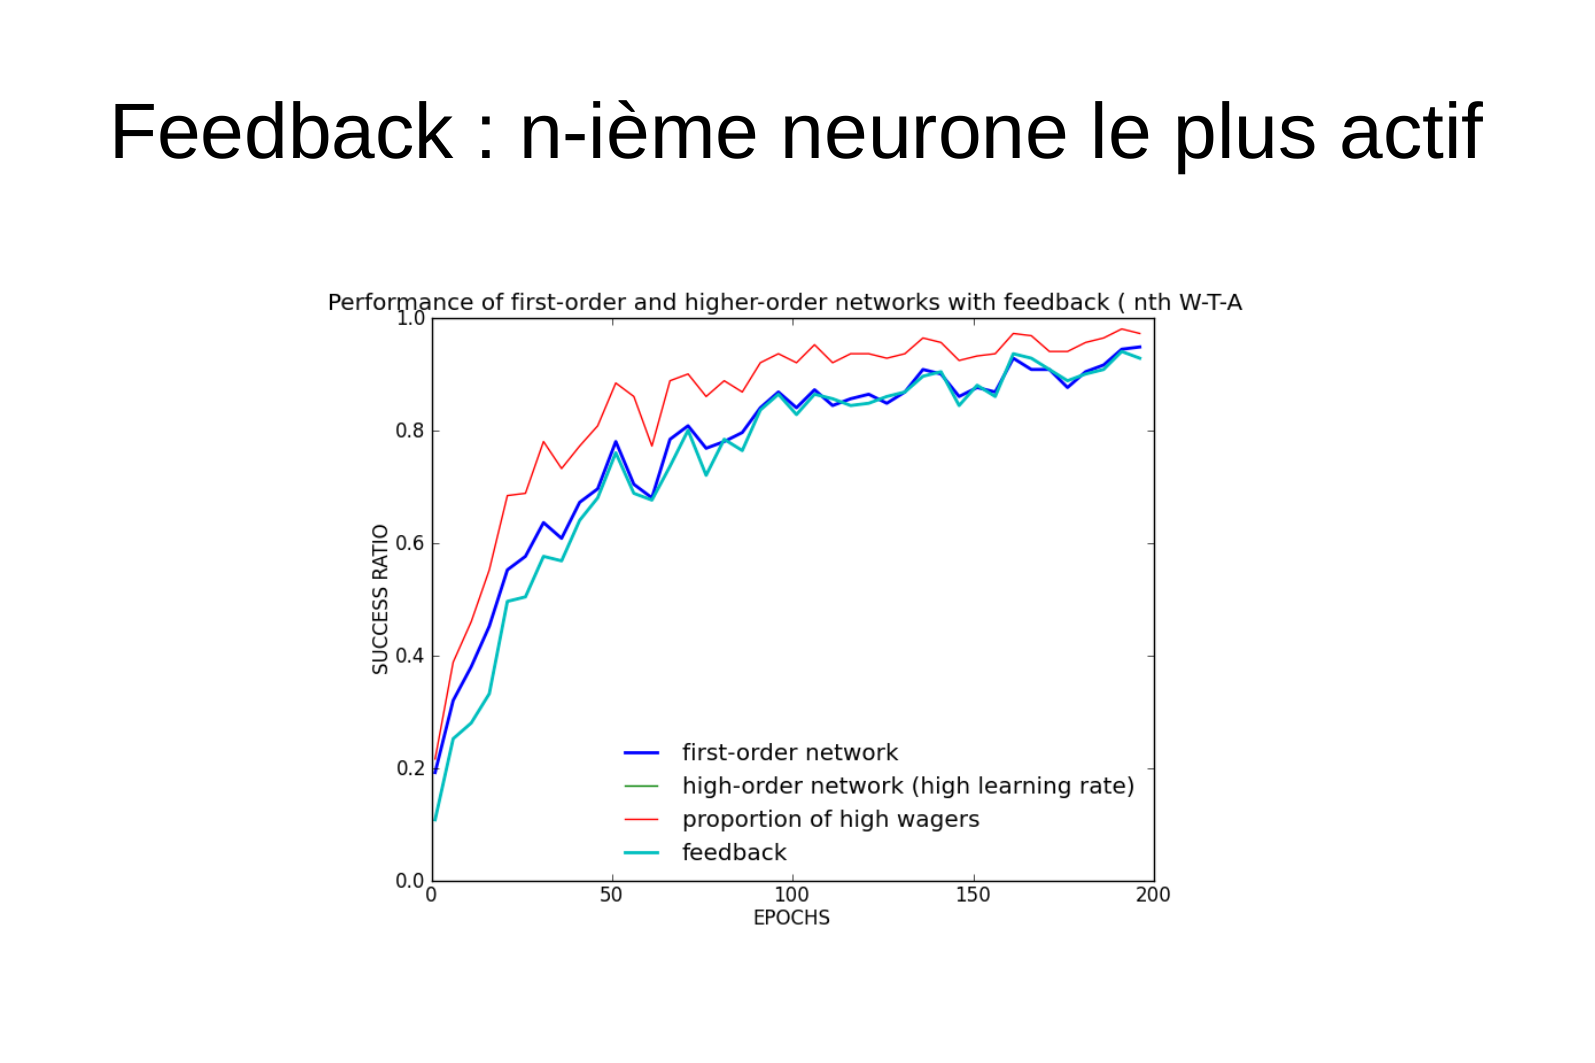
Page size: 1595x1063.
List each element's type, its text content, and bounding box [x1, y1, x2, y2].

picture [315, 248, 1247, 951]
title Feedback : n-ième neurone le plus actif [79, 42, 1515, 220]
